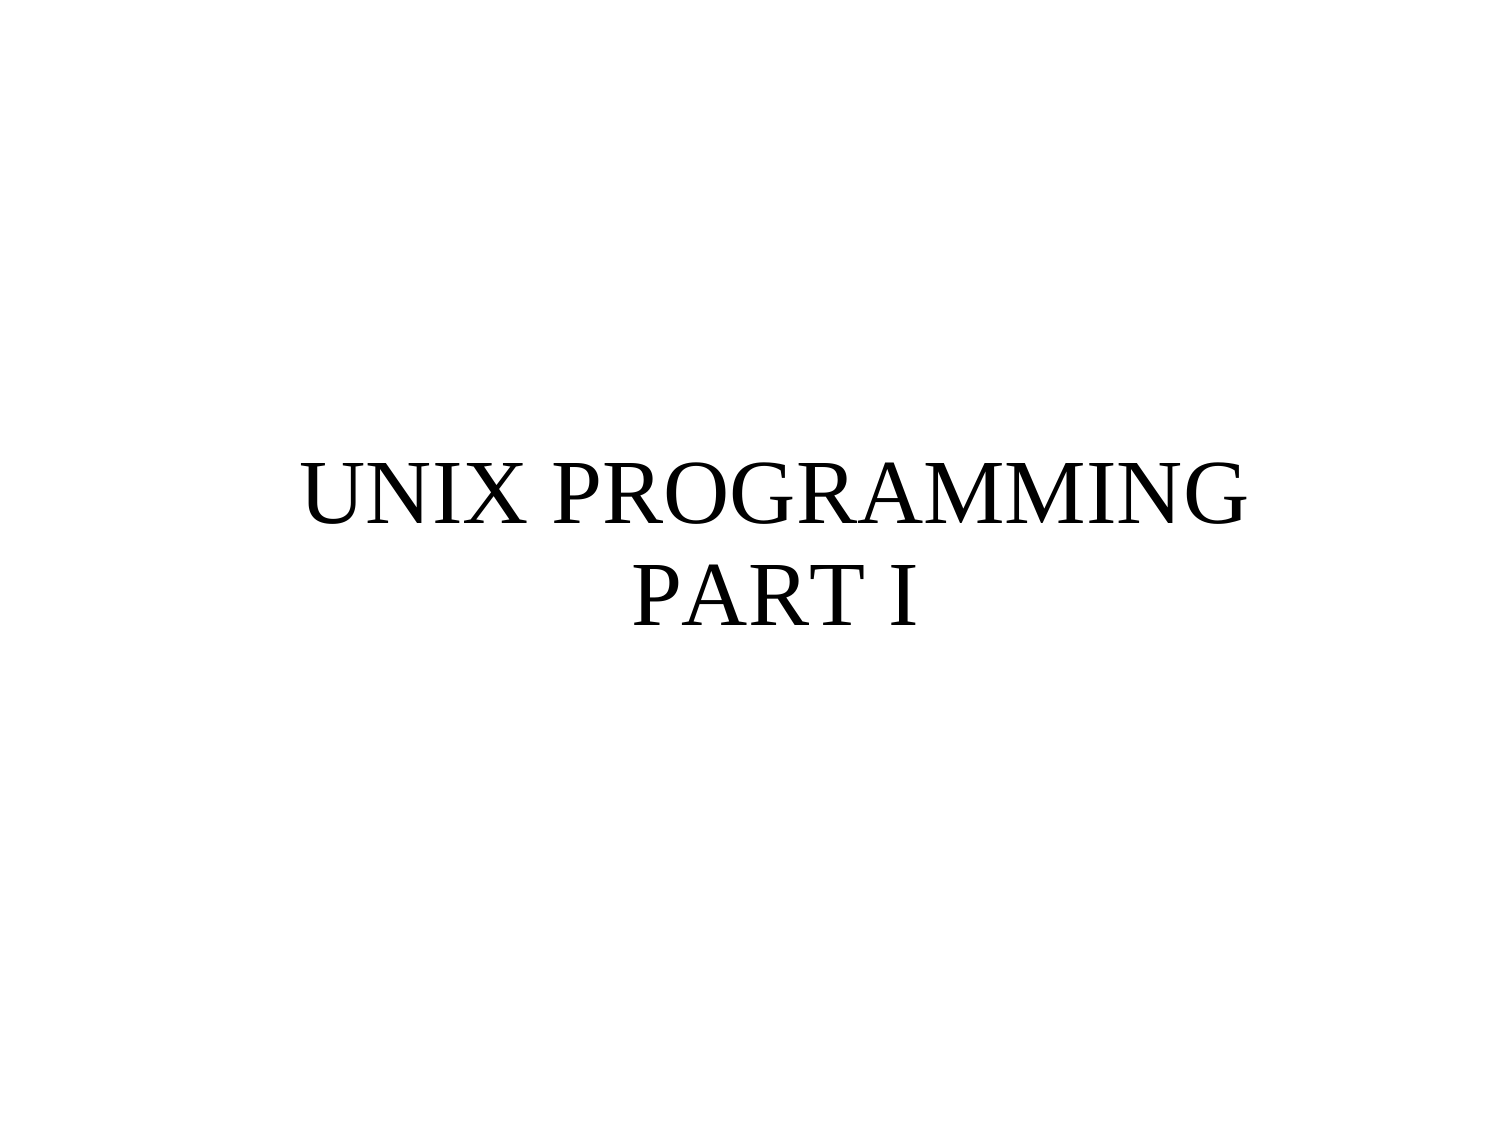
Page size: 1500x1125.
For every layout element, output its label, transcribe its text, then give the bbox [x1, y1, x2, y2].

title UNIX PROGRAMMING PART I [137, 426, 1413, 662]
